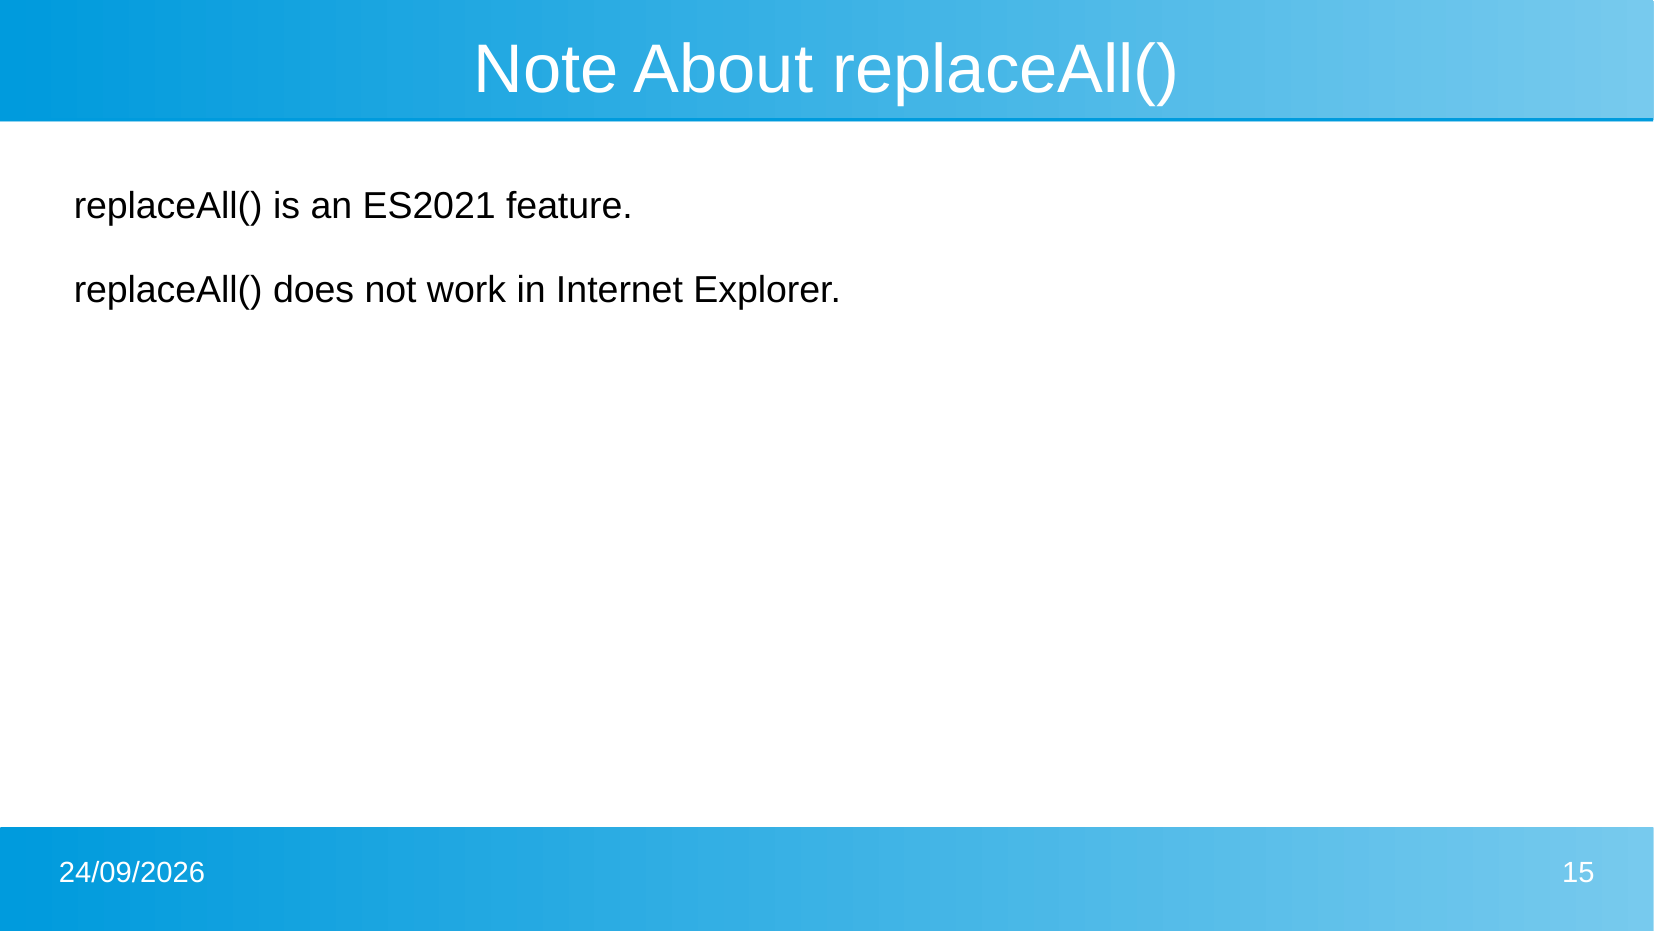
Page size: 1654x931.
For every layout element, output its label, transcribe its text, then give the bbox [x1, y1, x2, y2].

text_box replaceAll() is an ES2021 feature. replaceAll() does not work in Internet Explorer. [59, 177, 1329, 360]
title Note About replaceAll() [59, 29, 1595, 108]
